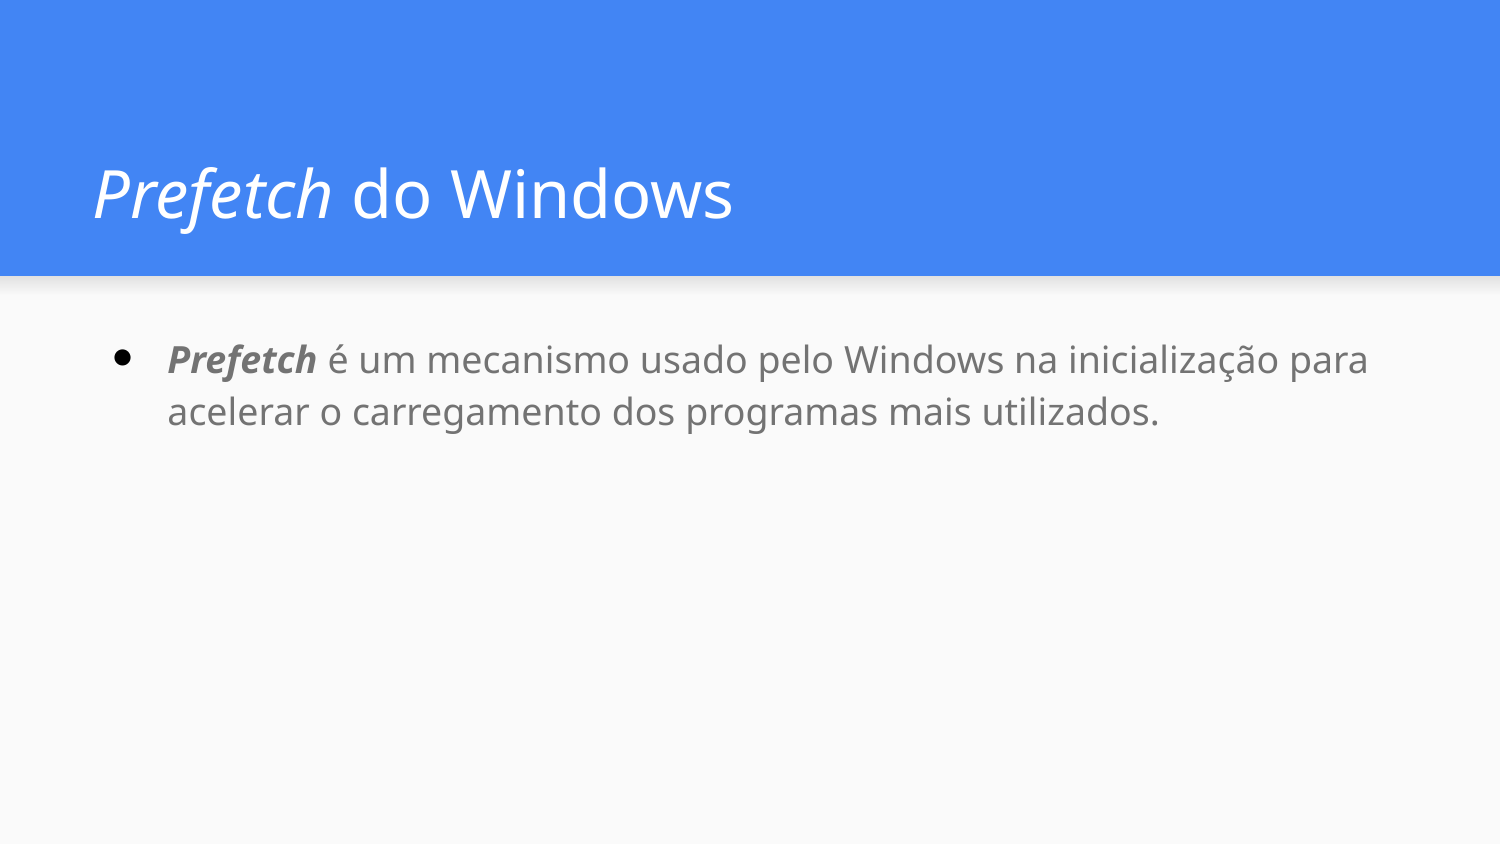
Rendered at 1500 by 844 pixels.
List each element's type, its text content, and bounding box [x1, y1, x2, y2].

title Prefetch do Windows [77, 121, 1427, 248]
list Prefetch é um mecanismo usado pelo Windows na inicialização para acelerar o carregamento dos programas mais utilizados. [77, 314, 1427, 594]
